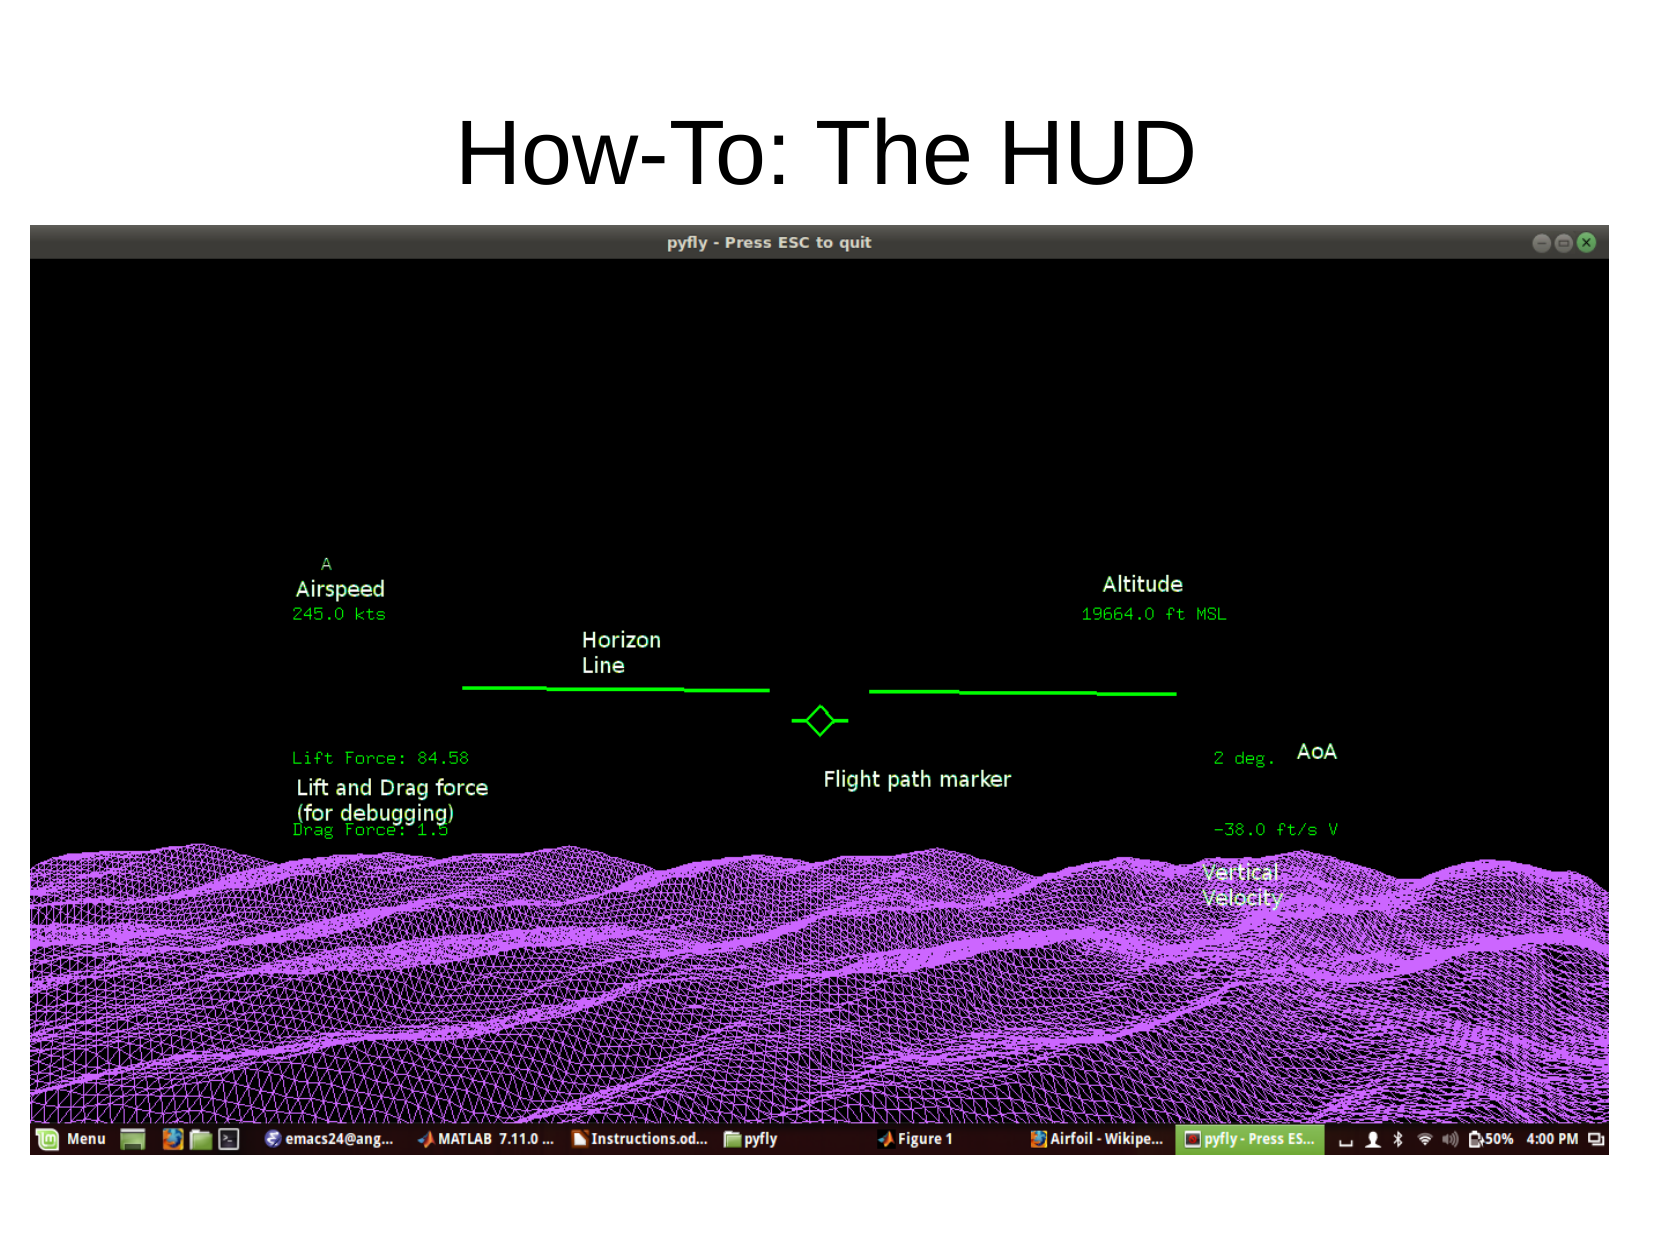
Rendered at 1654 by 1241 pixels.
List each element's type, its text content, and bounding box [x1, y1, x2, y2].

picture [30, 225, 1609, 1156]
title How-To: The HUD [82, 49, 1571, 225]
